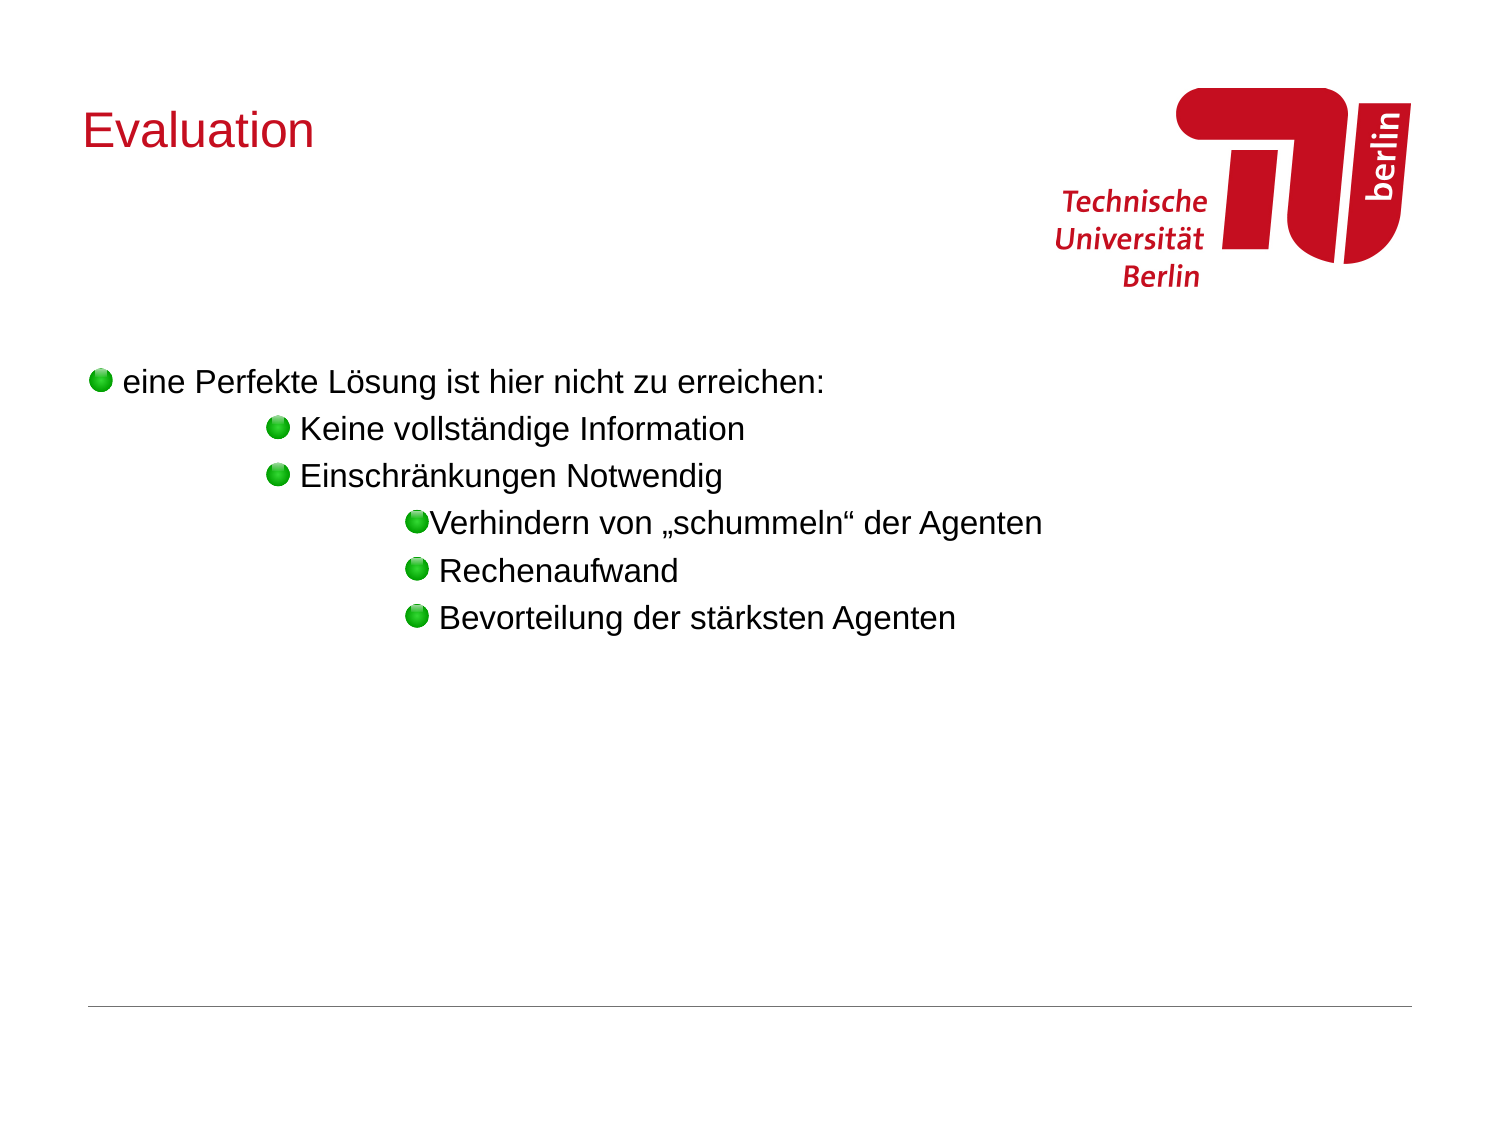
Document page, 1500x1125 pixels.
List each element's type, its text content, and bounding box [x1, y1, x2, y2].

title Evaluation [82, 94, 1028, 158]
picture [1056, 88, 1411, 287]
list eine Perfekte Lösung ist hier nicht zu erreichen: Keine vollständige Information Einschränkungen Notwendig Verhindern von „schummeln“ der Agenten Rechenaufwand Bevorteilung der stärksten Agenten [88, 354, 1411, 975]
